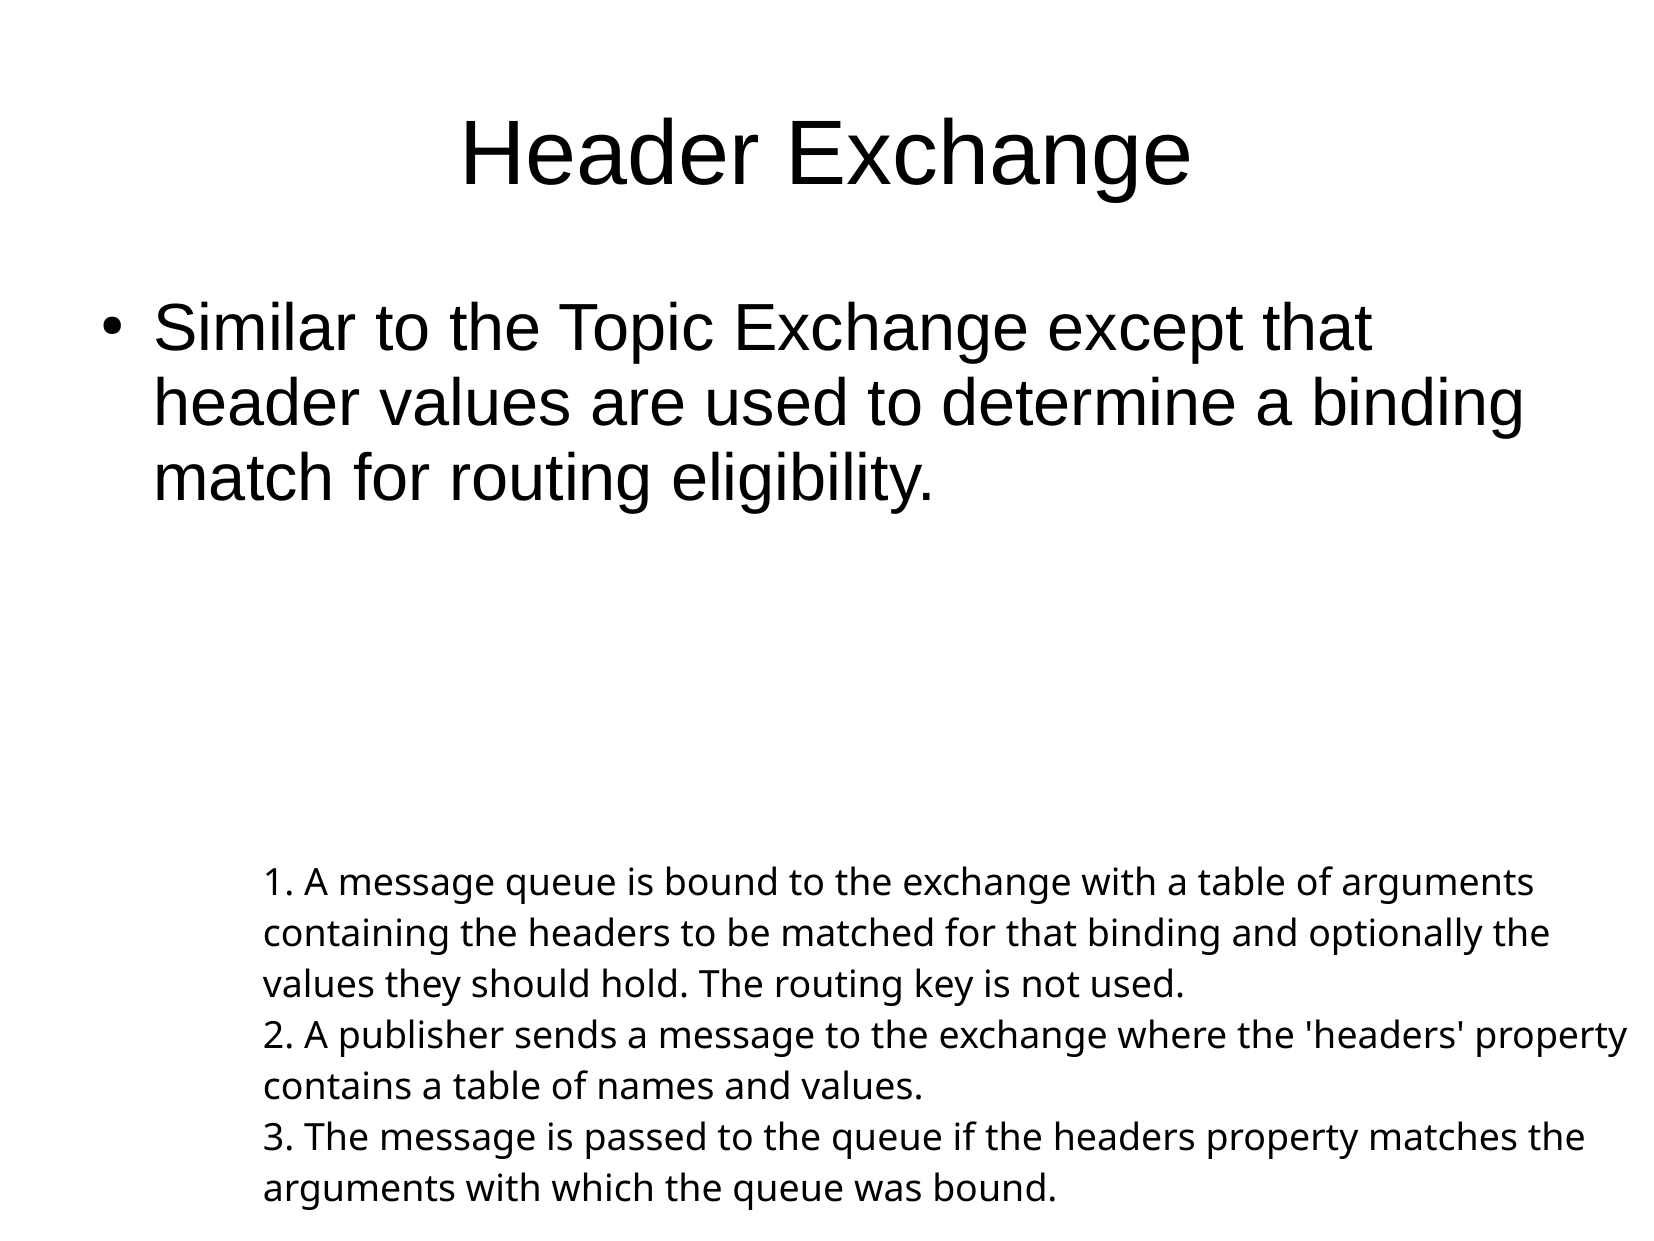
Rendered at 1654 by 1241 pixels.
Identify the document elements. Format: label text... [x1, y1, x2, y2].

list Similar to the Topic Exchange except that header values are used to determine a binding match for routing eligibility. [82, 290, 1571, 1109]
title Header Exchange [82, 49, 1571, 257]
text_box 1. A message queue is bound to the exchange with a table of arguments containing the headers to be matched for that binding and optionally the values they should hold. The routing key is not used. 2. A publisher sends a message to the exchange where the 'headers' property contains a table of names and values. 3. The message is passed to the queue if the headers property matches the arguments with which the queue was bound. [248, 848, 1427, 1154]
